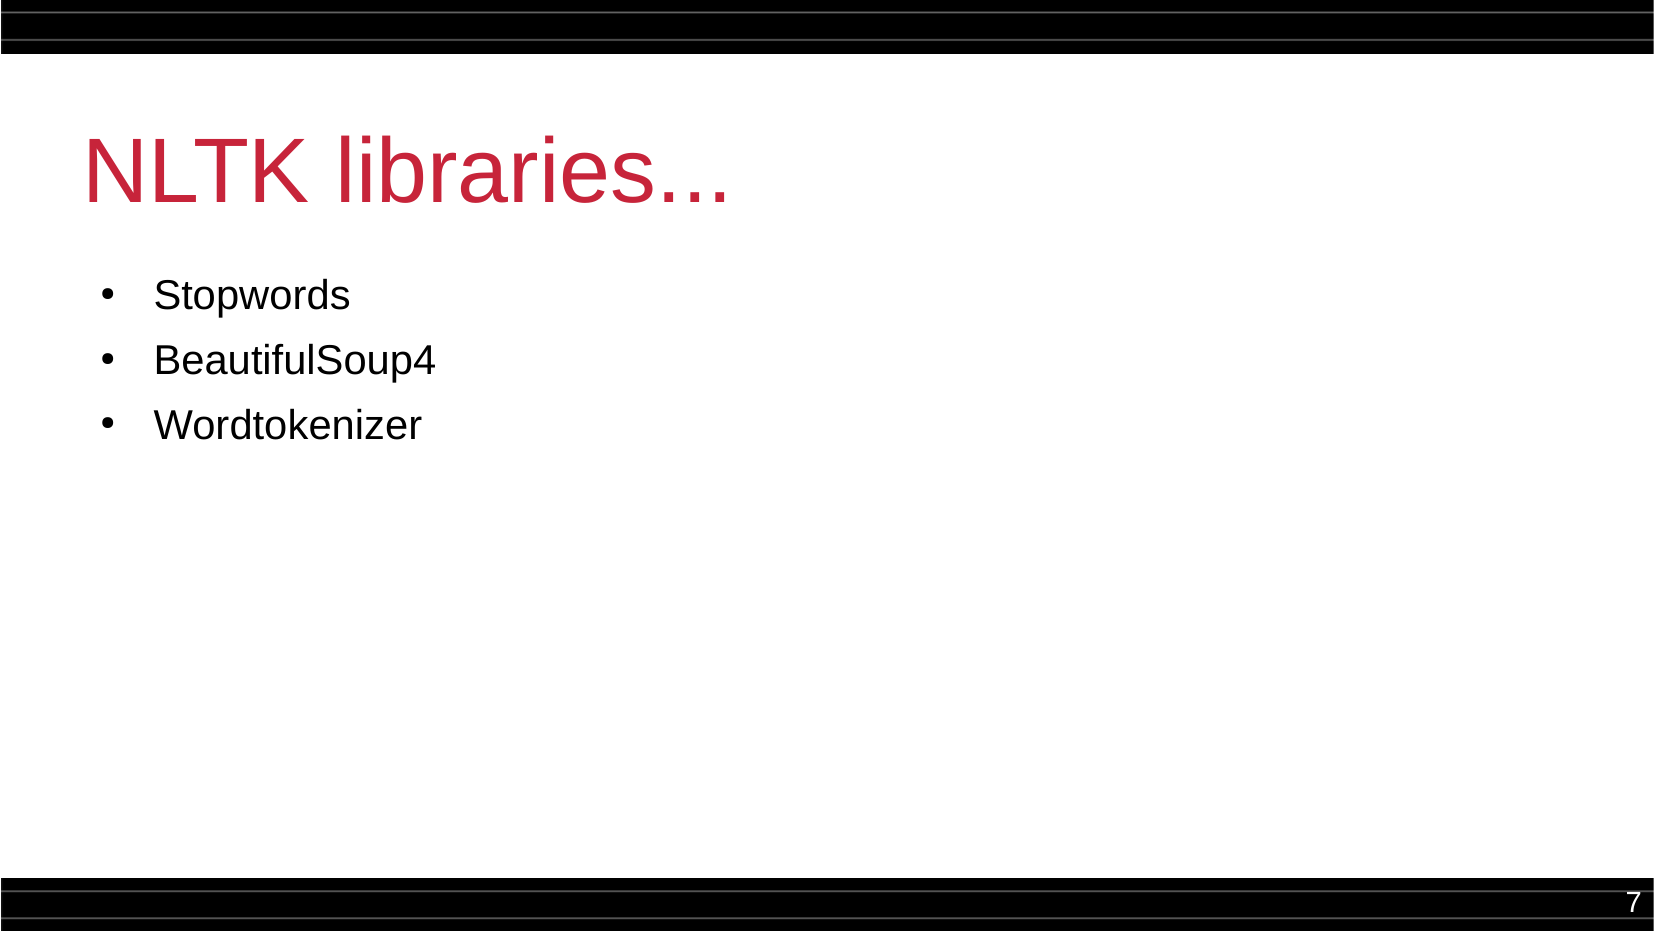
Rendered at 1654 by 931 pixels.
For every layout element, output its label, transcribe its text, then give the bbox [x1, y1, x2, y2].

picture [1, 878, 1654, 931]
picture [1, 0, 1654, 54]
list Stopwords BeautifulSoup4 Wordtokenizer [82, 271, 1571, 758]
title NLTK libraries... [82, 92, 1571, 249]
